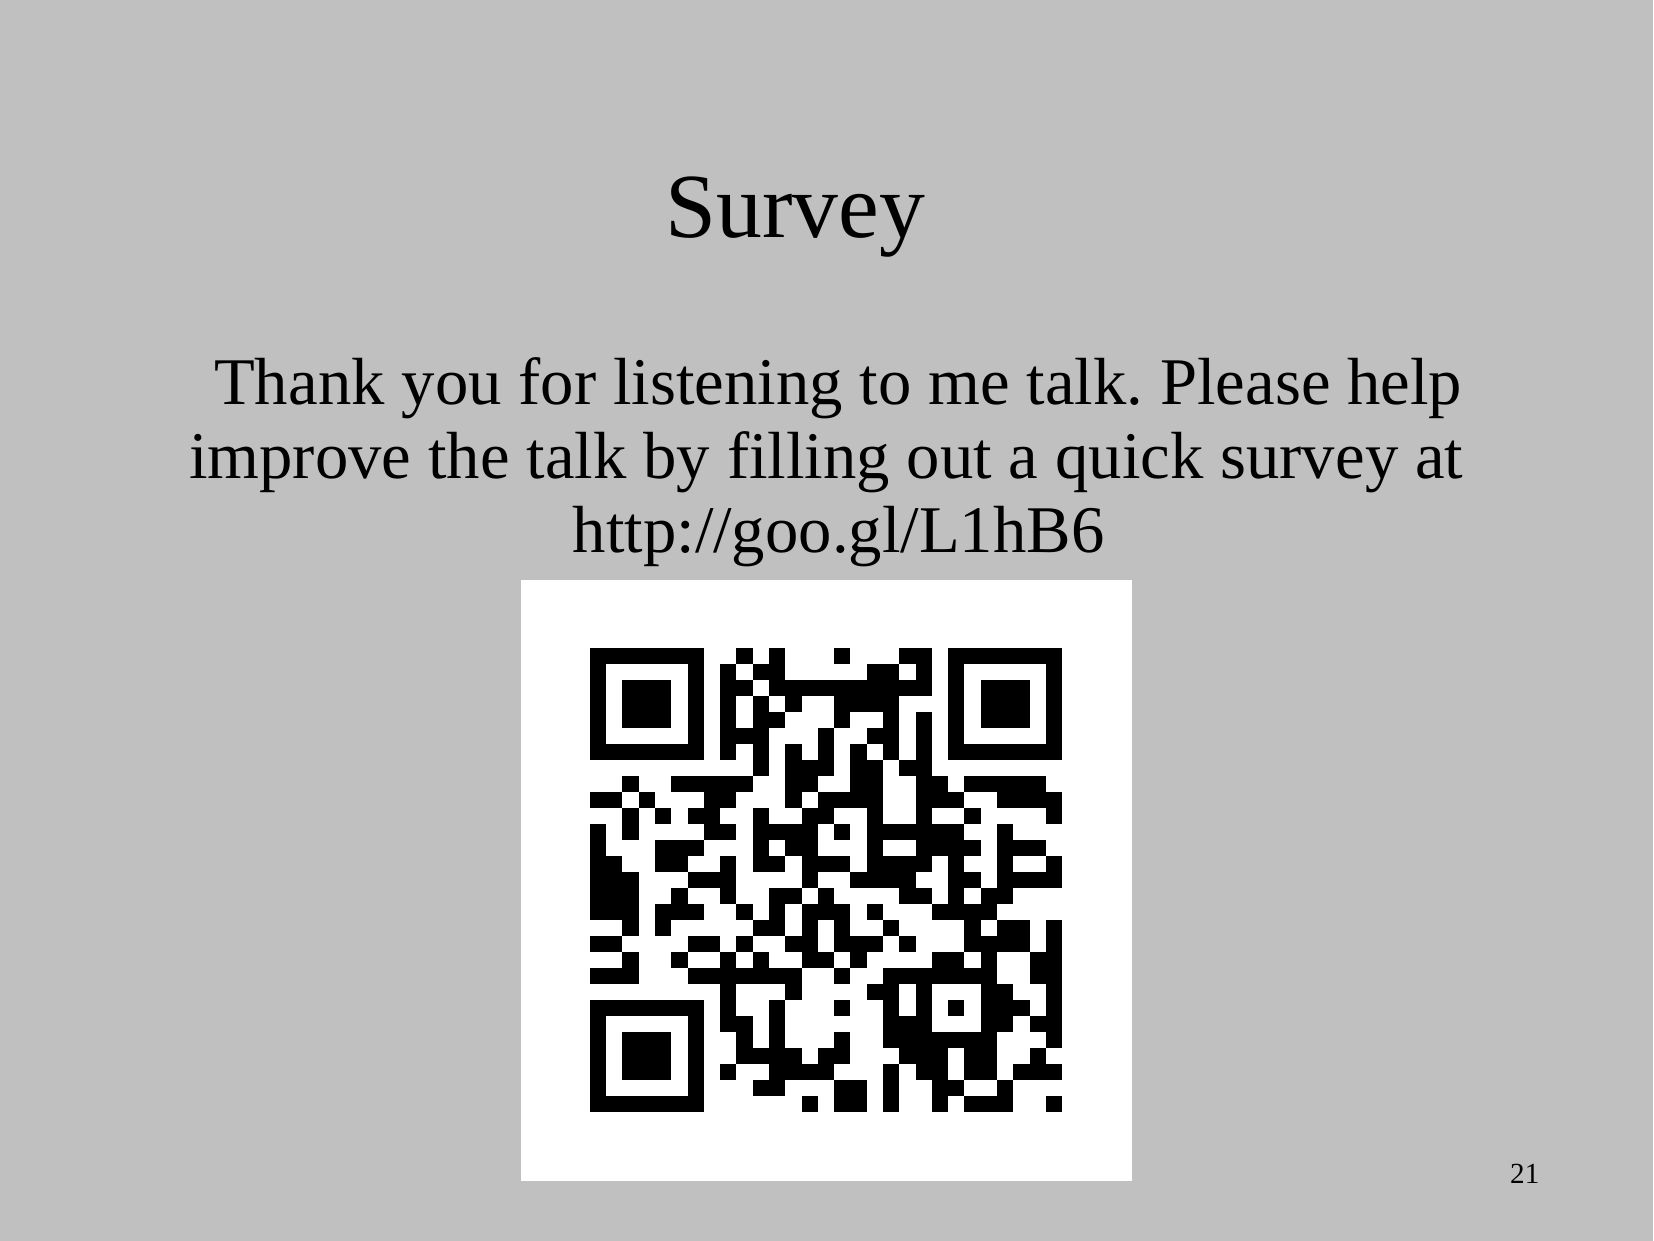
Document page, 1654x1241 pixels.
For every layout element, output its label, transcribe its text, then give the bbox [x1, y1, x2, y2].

title Survey [312, 102, 1279, 311]
subtitle Thank you for listening to me talk. Please help improve the talk by filling out a quick survey at http://goo.gl/L1hB6 [121, 344, 1534, 1164]
picture [521, 580, 1132, 1181]
